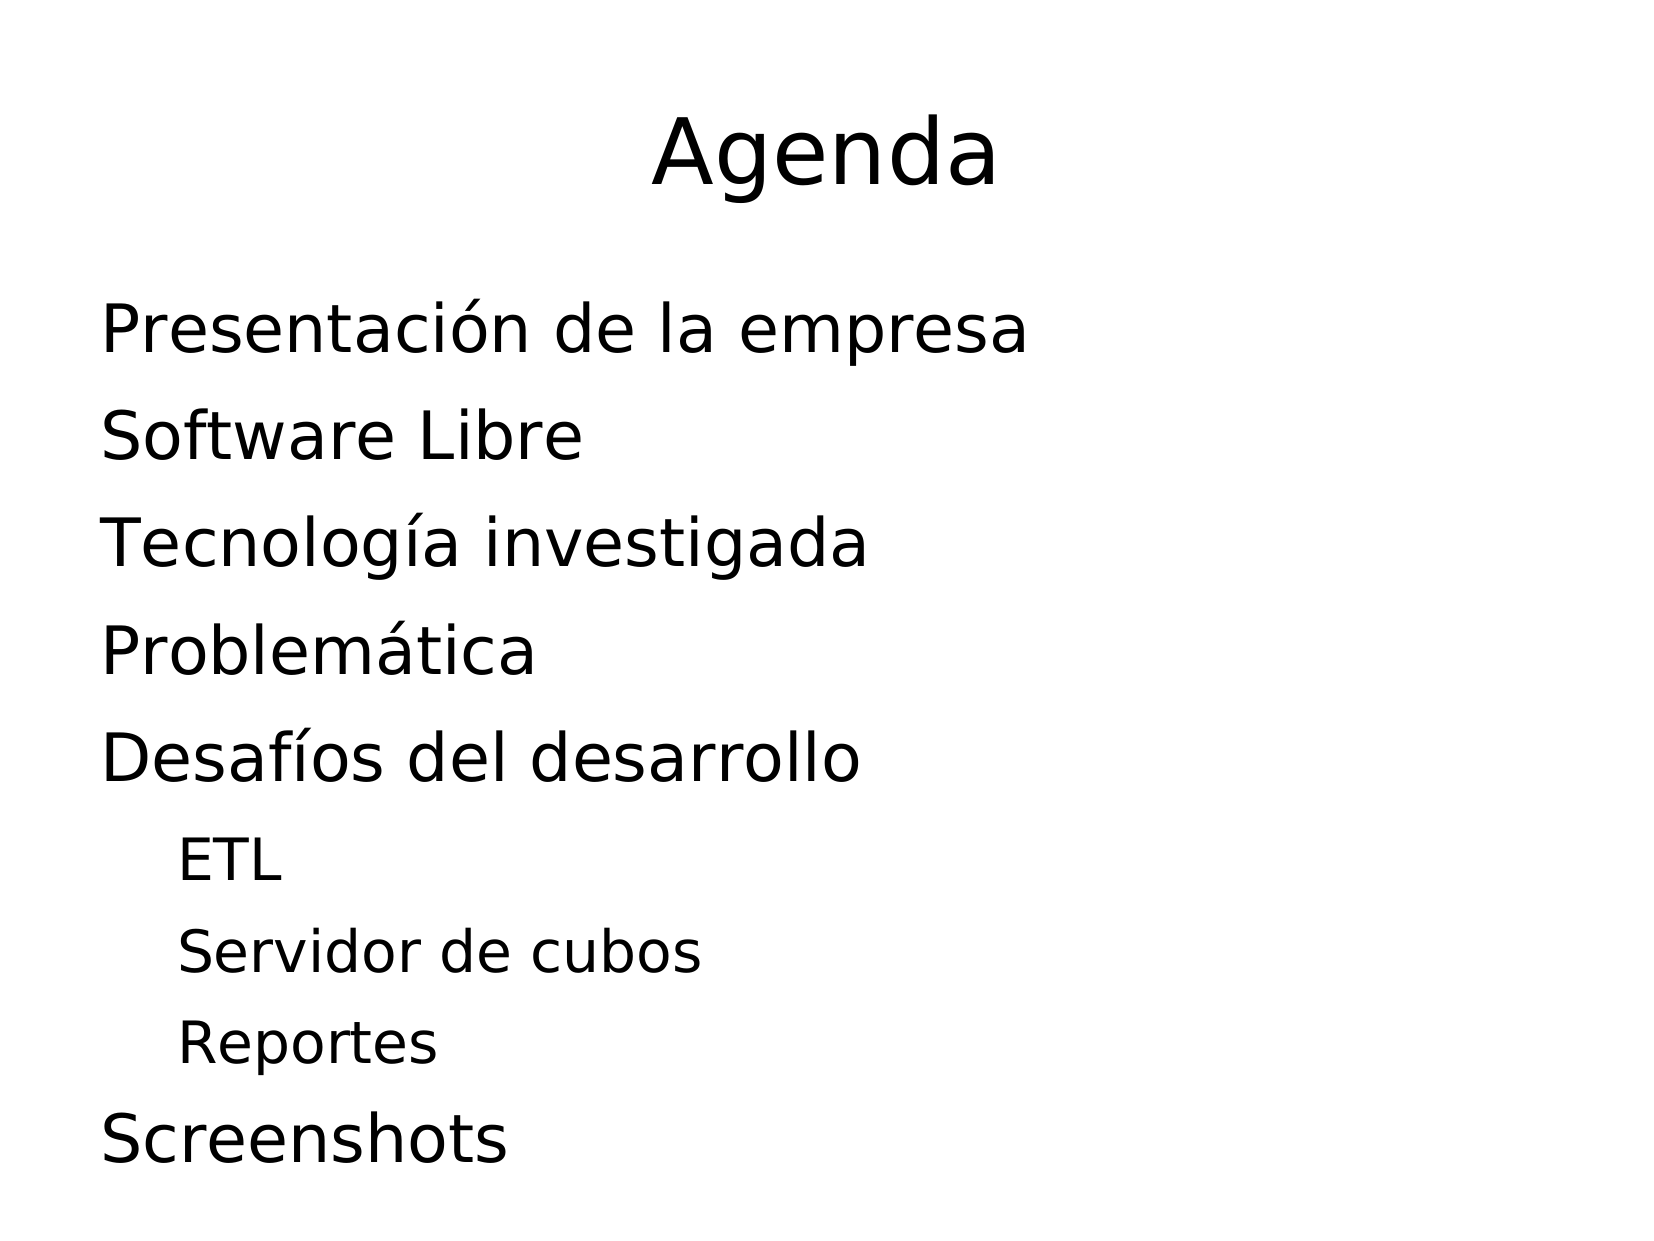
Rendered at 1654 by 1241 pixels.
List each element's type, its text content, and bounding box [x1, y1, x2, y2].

title Agenda [82, 56, 1571, 250]
list Presentación de la empresa Software Libre Tecnología investigada Problemática Desafíos del desarrollo ETL Servidor de cubos Reportes Screenshots [82, 290, 1571, 1179]
